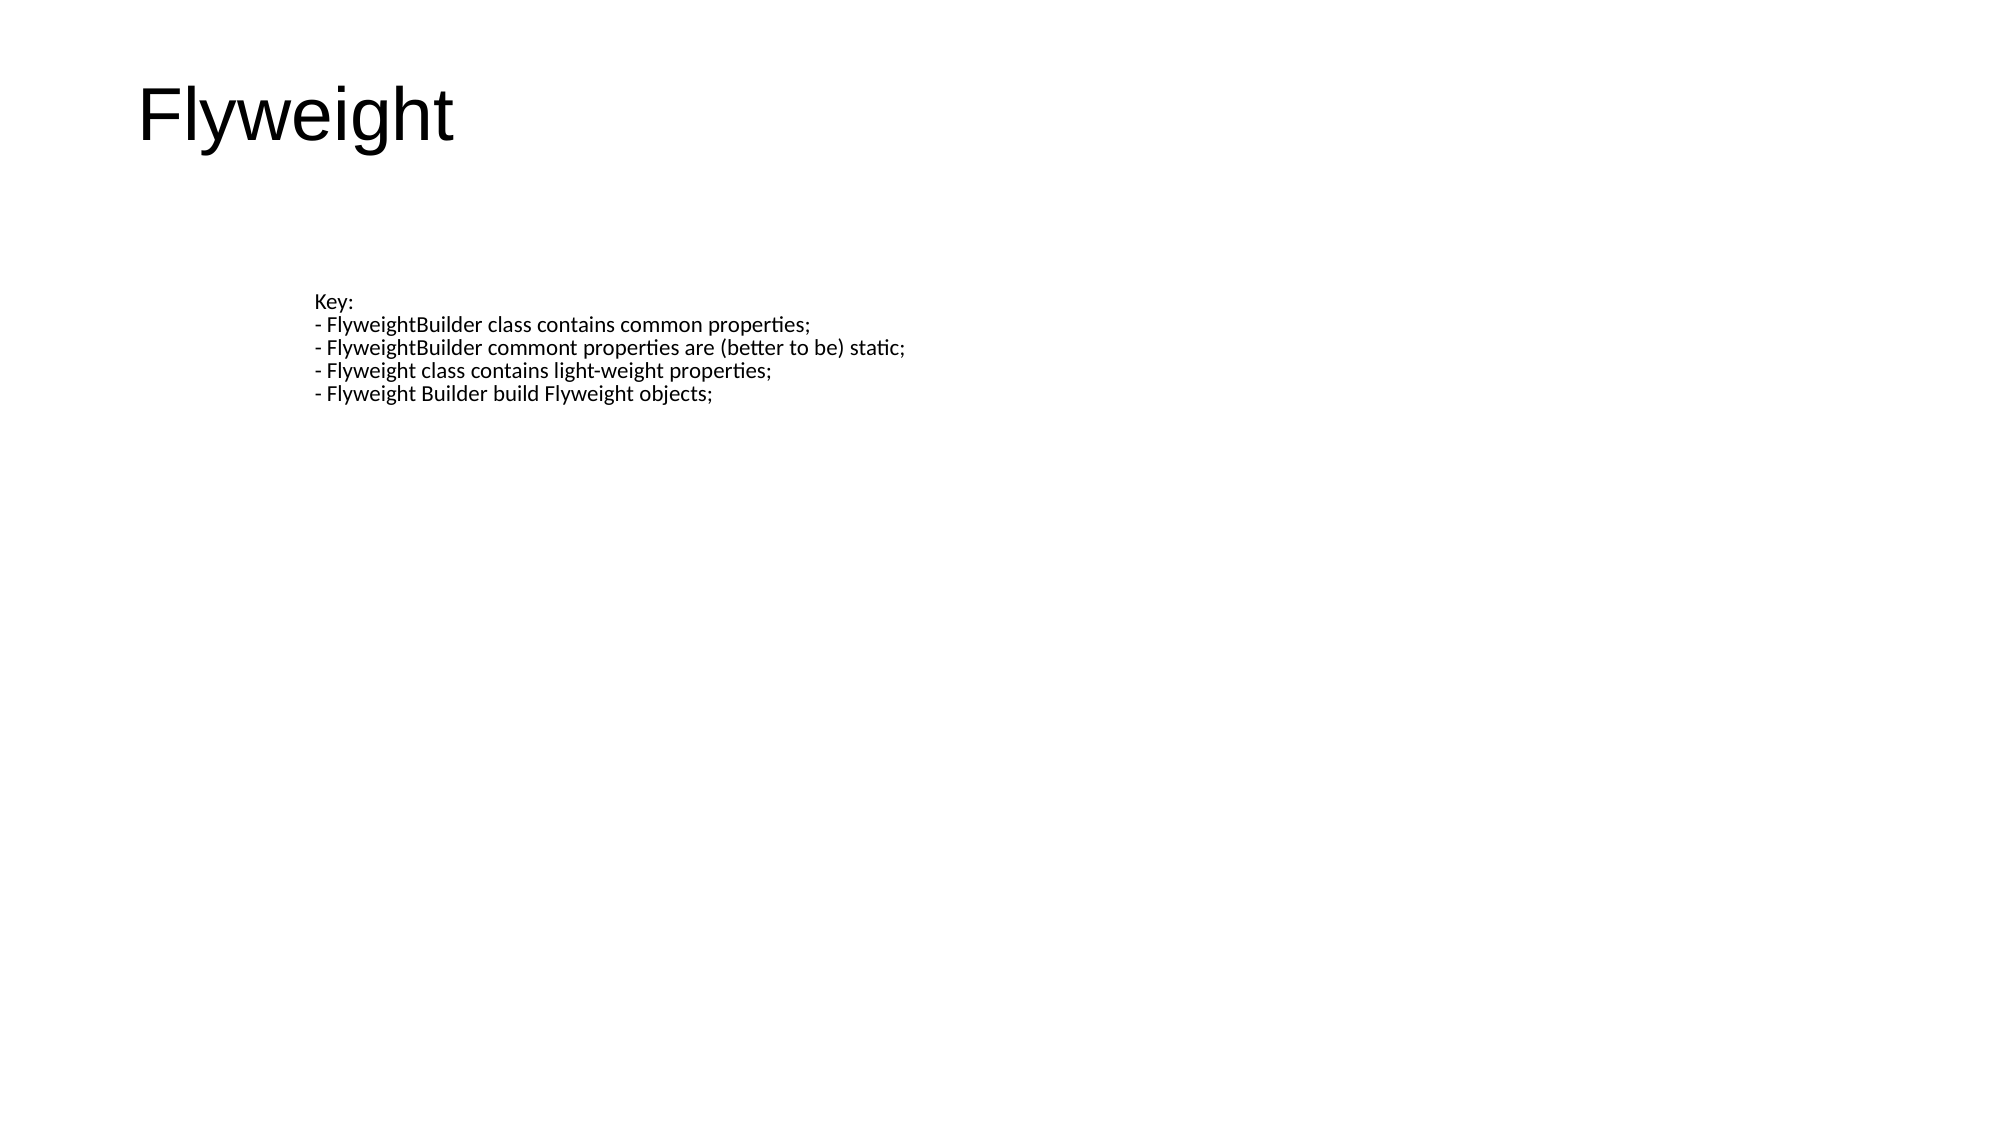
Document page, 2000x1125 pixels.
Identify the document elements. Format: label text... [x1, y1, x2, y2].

title Flyweight [137, 60, 526, 166]
text_box Key: - FlyweightBuilder class contains common properties; - FlyweightBuilder commont properties are (better to be) static; - Flyweight class contains light-weight properties; - Flyweight Builder build Flyweight objects; [300, 285, 1096, 442]
